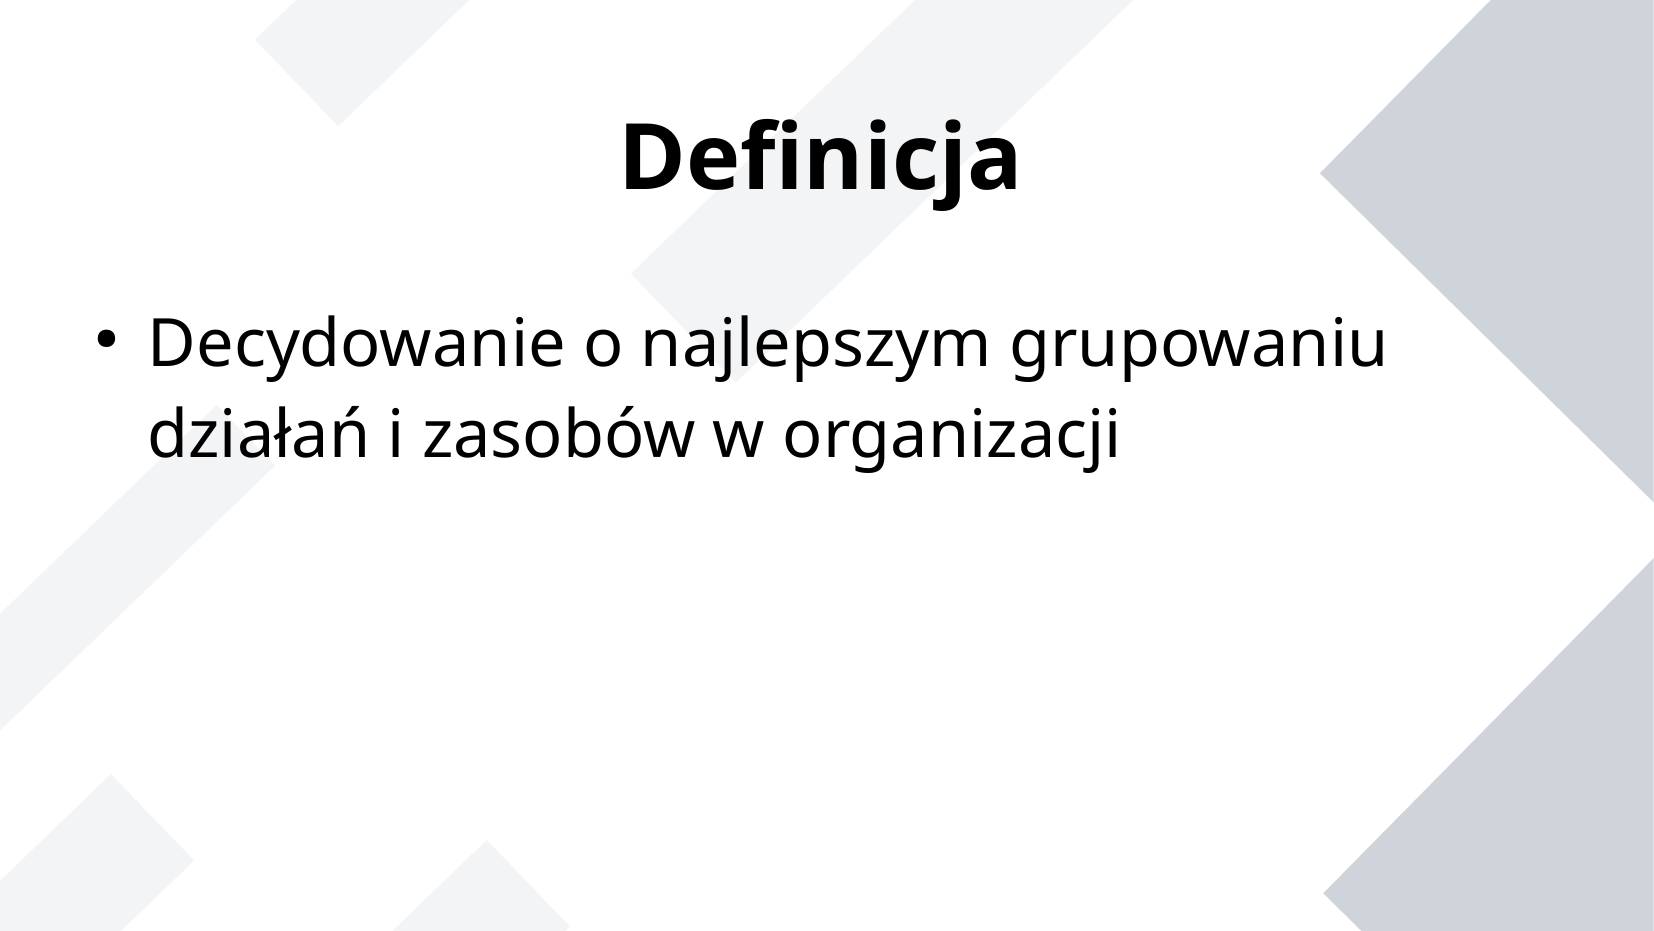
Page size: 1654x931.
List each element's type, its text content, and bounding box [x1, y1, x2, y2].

list Decydowanie o najlepszym grupowaniu działań i zasobów w organizacji [76, 295, 1565, 835]
title Definicja [76, 76, 1565, 233]
